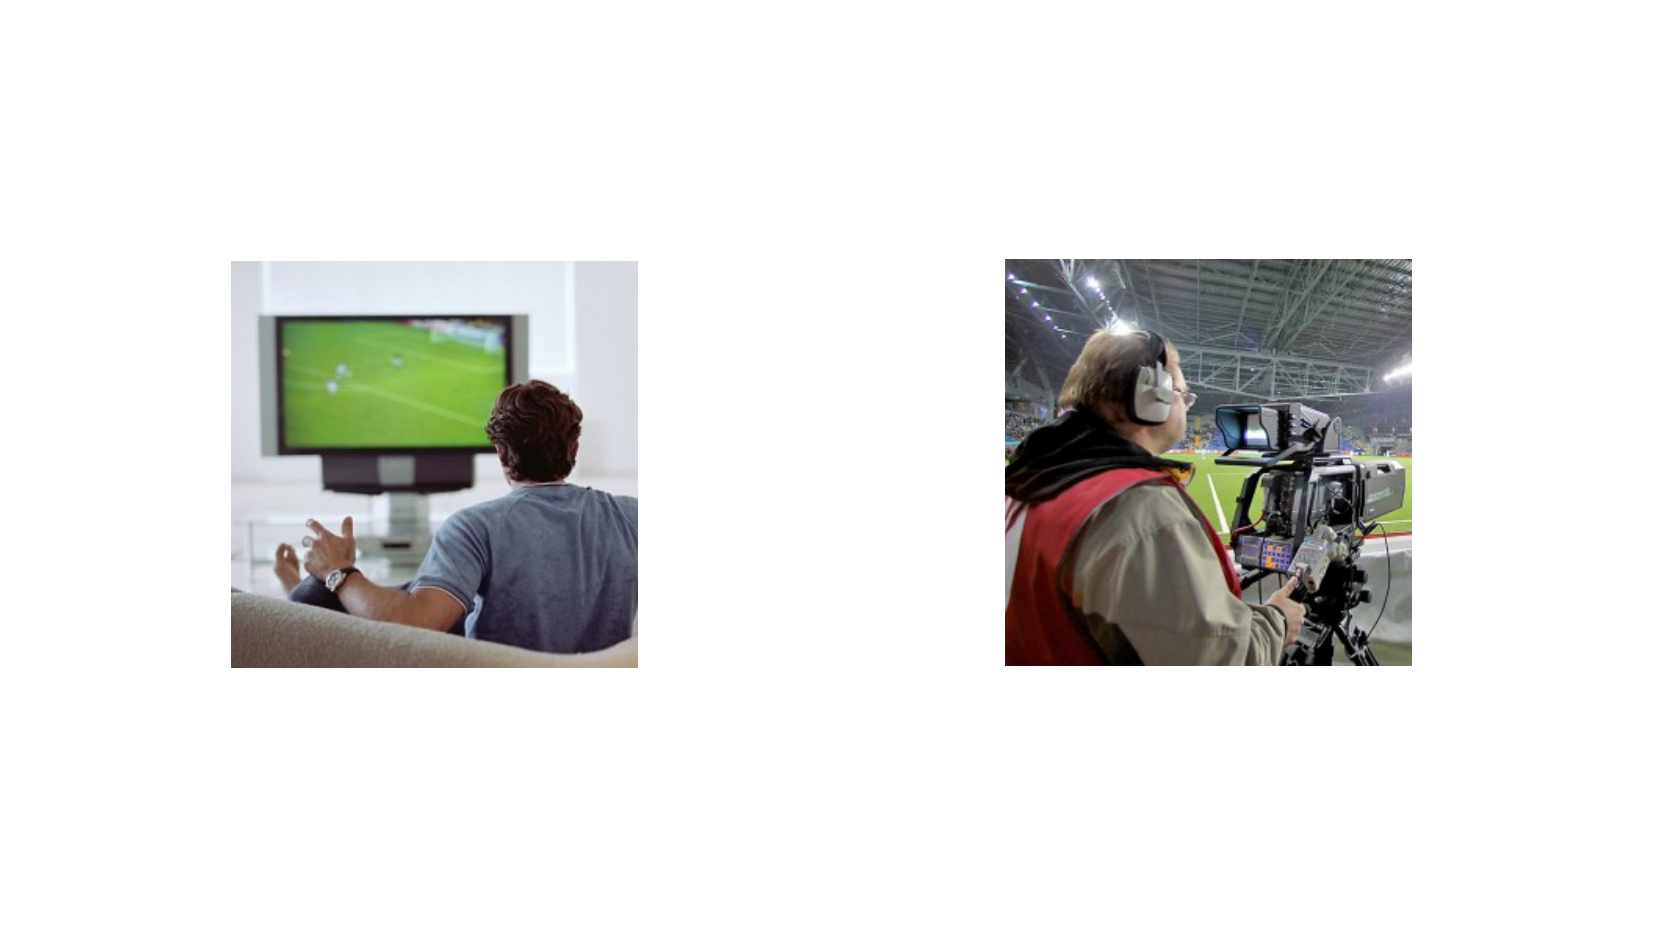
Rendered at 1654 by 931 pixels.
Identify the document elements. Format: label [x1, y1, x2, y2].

picture [1005, 259, 1412, 667]
picture [231, 261, 638, 669]
